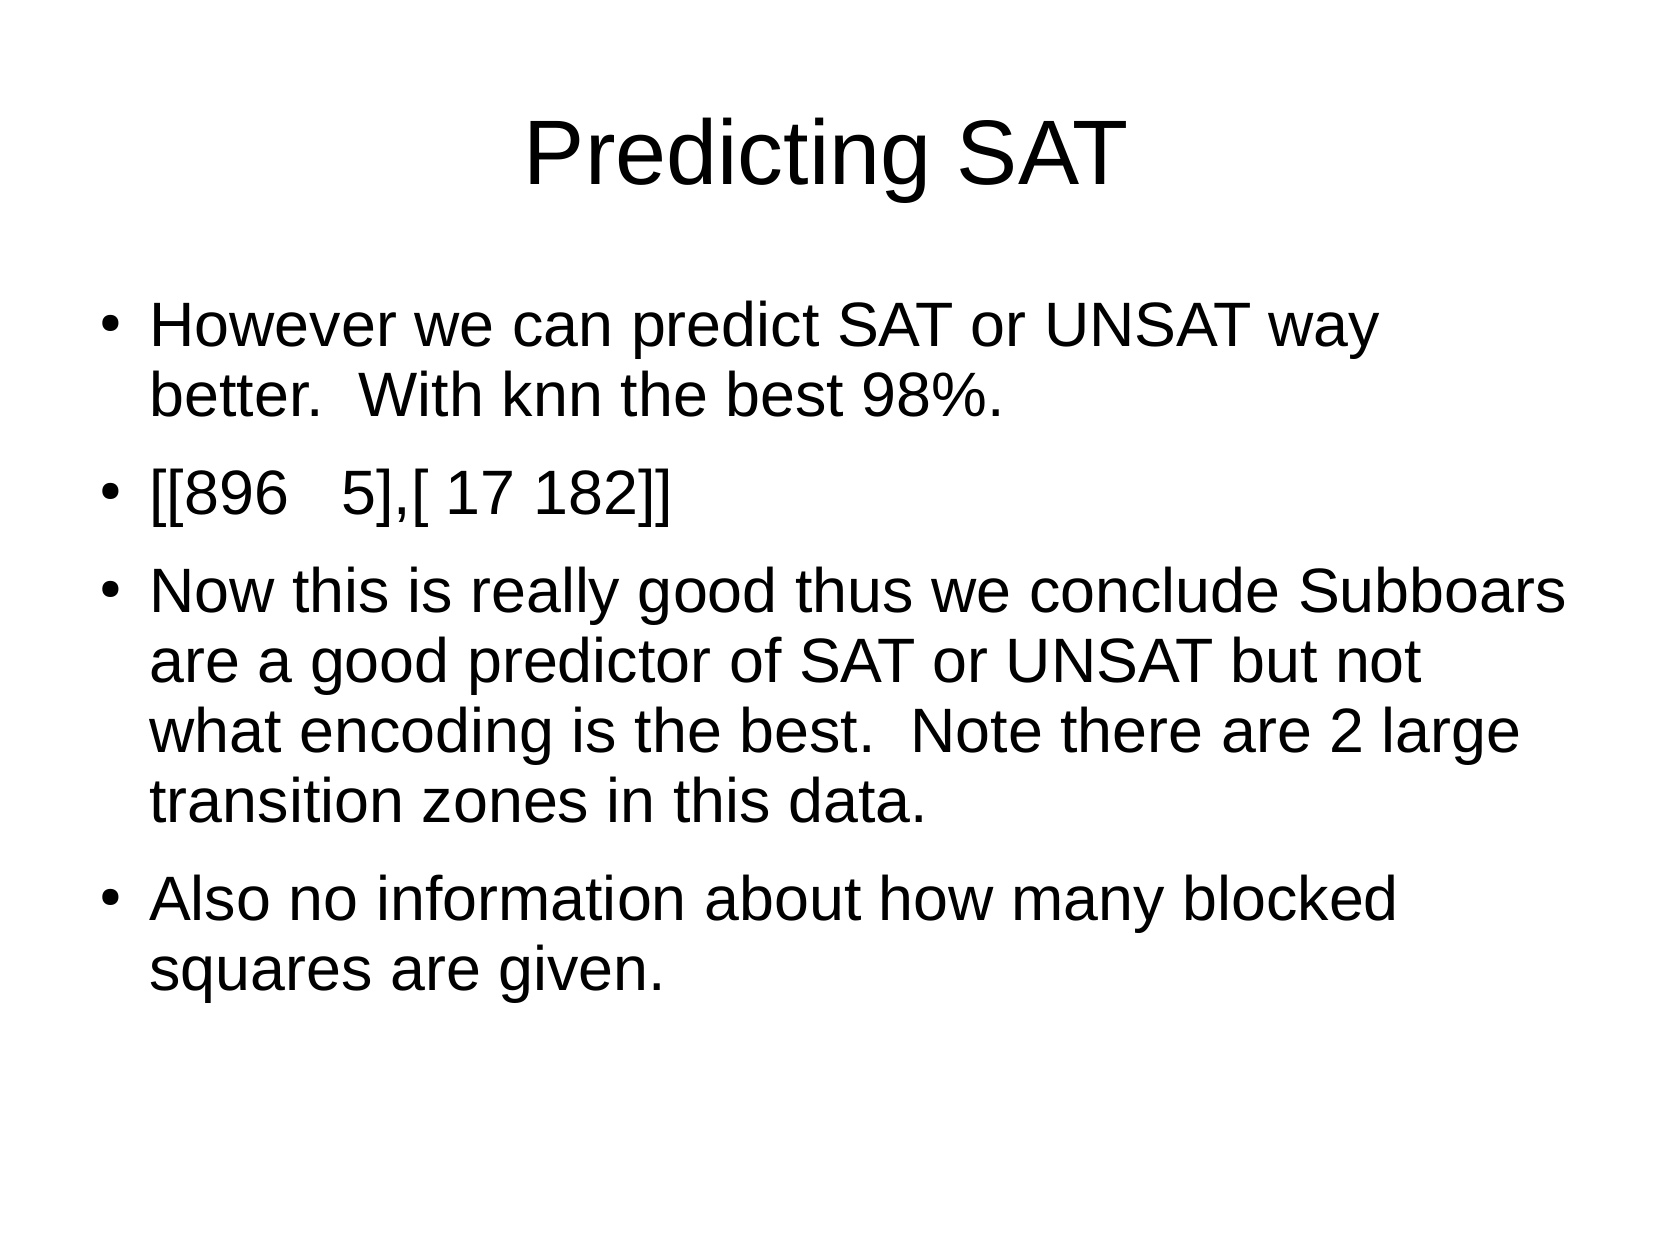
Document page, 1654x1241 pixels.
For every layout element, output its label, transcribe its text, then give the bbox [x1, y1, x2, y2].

list However we can predict SAT or UNSAT way better. With knn the best 98%. [[896 5],[ 17 182]] Now this is really good thus we conclude Subboars are a good predictor of SAT or UNSAT but not what encoding is the best. Note there are 2 large transition zones in this data. Also no information about how many blocked squares are given. [82, 290, 1571, 1010]
title Predicting SAT [82, 49, 1571, 257]
